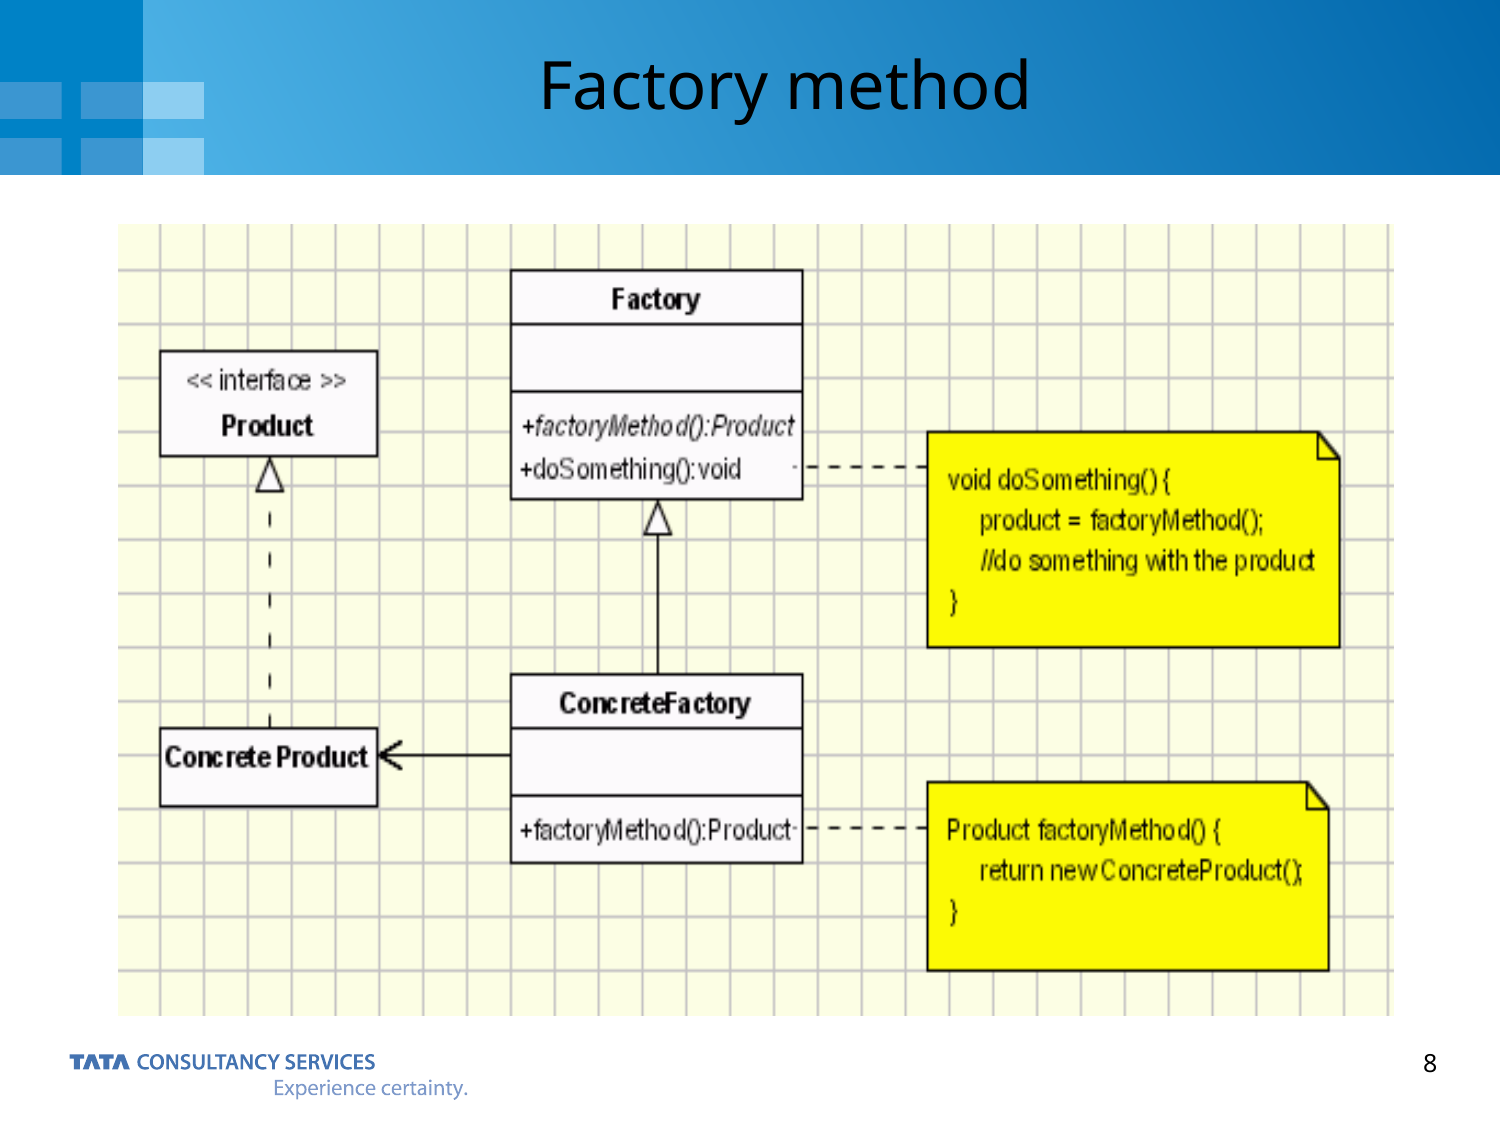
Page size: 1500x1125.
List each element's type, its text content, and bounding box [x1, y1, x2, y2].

text_box Factory method [224, 11, 1347, 154]
picture [118, 224, 1394, 1016]
